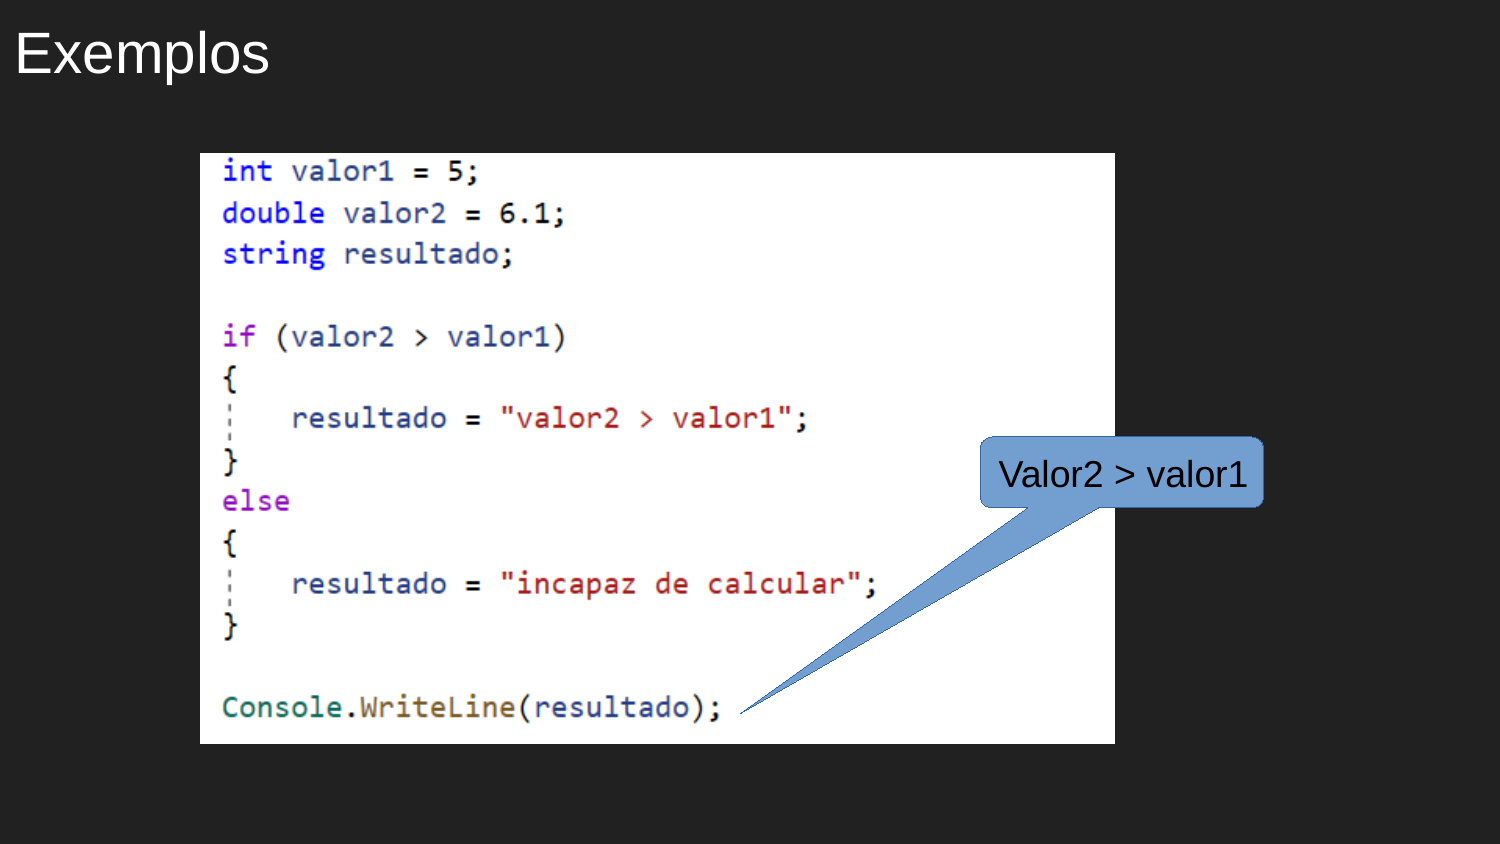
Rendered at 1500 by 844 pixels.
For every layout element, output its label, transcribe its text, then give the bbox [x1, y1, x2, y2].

text_box Exemplos [0, 0, 319, 95]
picture [200, 153, 1115, 745]
text_box Valor2 > valor1 [740, 436, 1264, 714]
